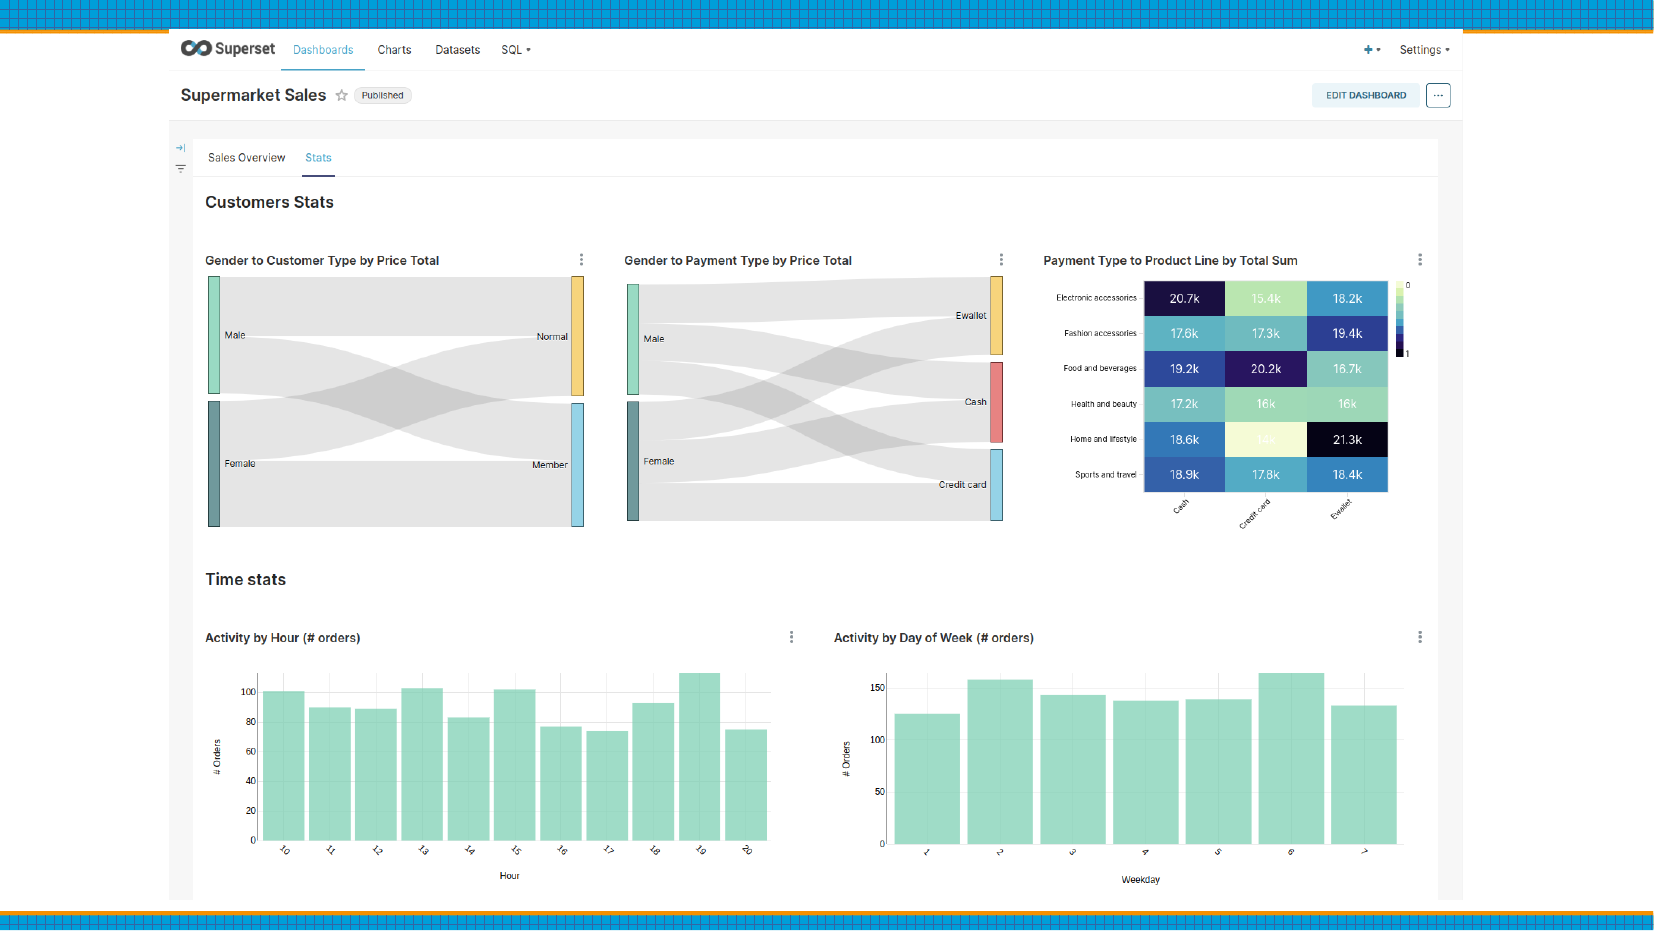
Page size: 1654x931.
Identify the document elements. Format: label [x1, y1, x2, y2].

picture [169, 30, 1463, 901]
